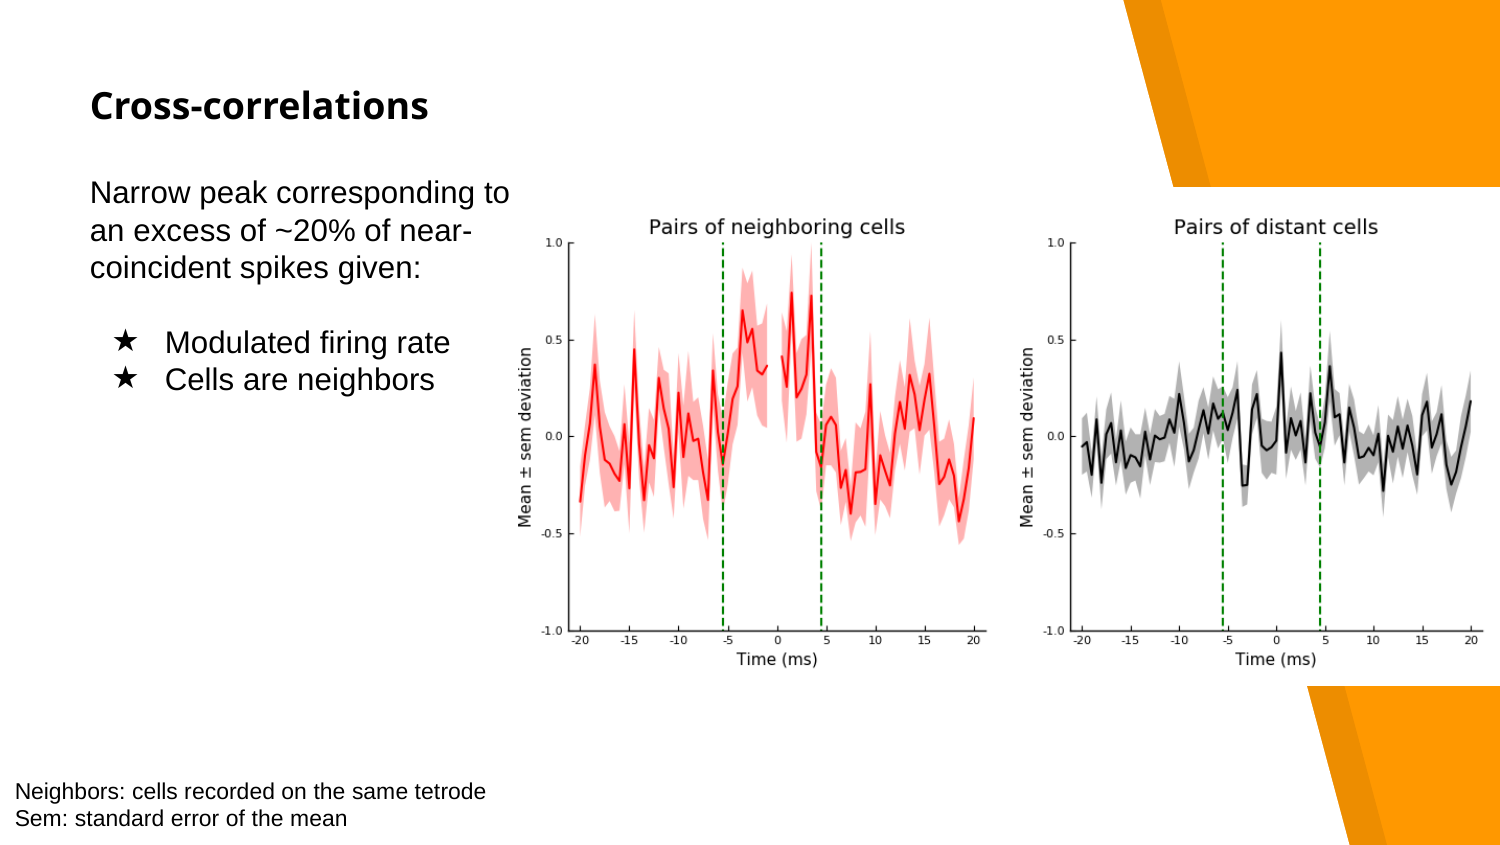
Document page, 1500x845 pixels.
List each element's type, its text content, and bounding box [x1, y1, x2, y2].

text_box Neighbors: cells recorded on the same tetrode Sem: standard error of the mean [0, 769, 563, 845]
text_box Cross-correlations Narrow peak corresponding to an excess of ~20% of near-coincident spikes given: Modulated firing rate Cells are neighbors [74, 75, 551, 720]
picture [551, 187, 1500, 686]
